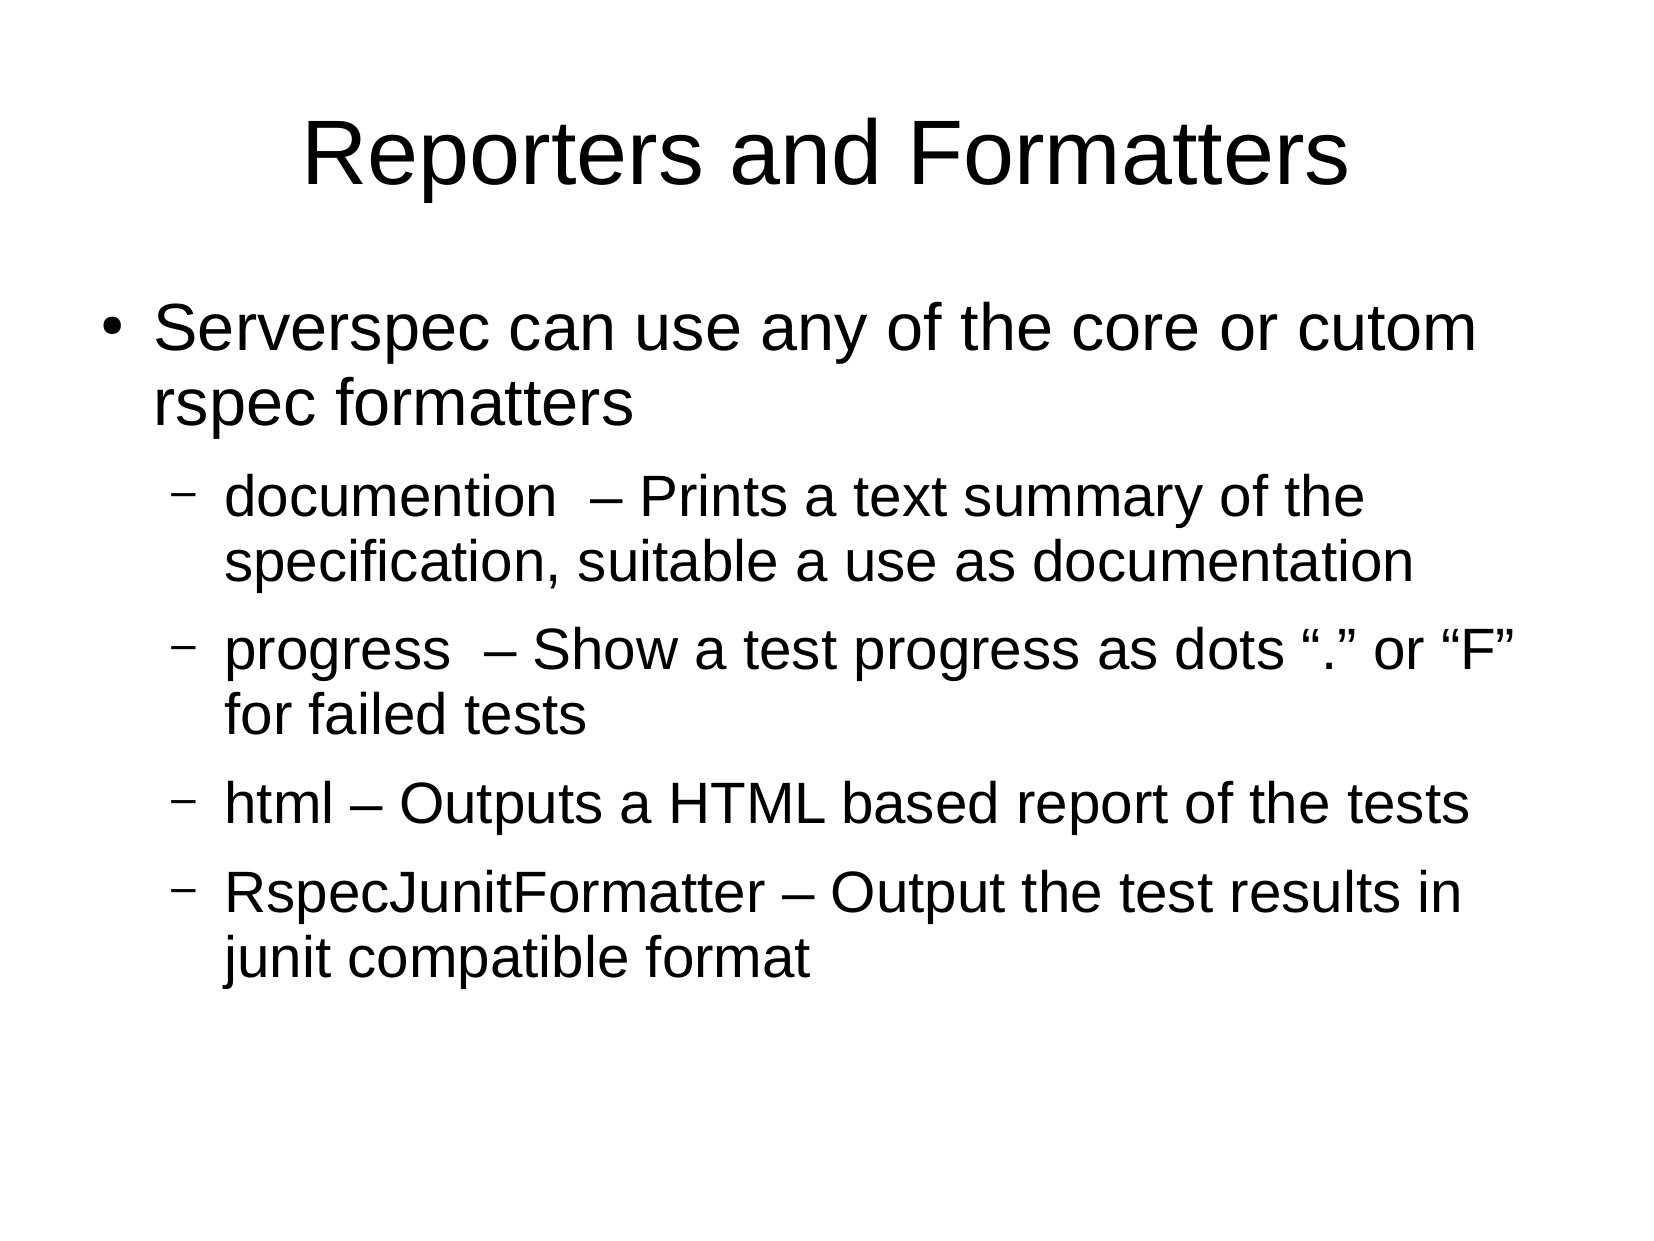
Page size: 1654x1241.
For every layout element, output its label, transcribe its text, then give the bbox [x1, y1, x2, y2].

title Reporters and Formatters [82, 49, 1571, 257]
list Serverspec can use any of the core or cutom rspec formatters documention – Prints a text summary of the specification, suitable a use as documentation progress – Show a test progress as dots “.” or “F” for failed tests html – Outputs a HTML based report of the tests RspecJunitFormatter – Output the test results in junit compatible format [82, 290, 1571, 1010]
